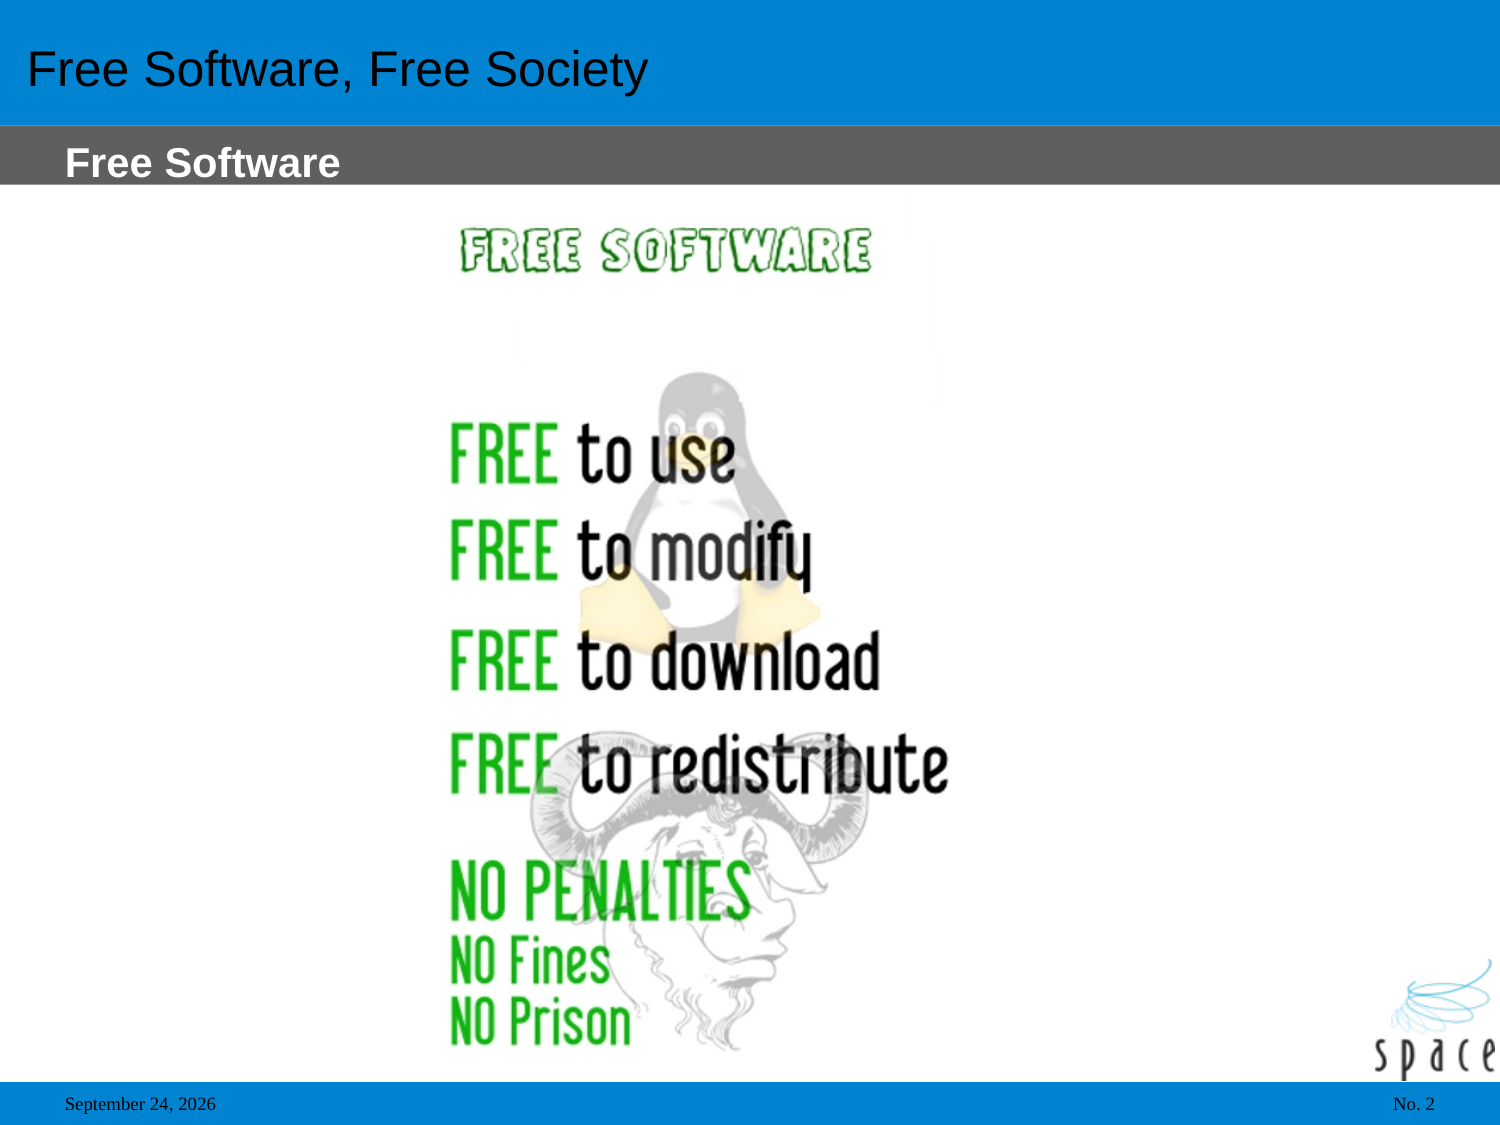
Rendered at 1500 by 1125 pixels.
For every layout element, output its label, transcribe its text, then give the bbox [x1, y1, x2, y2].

picture [413, 189, 975, 1073]
picture [1375, 959, 1495, 1081]
title Free Software [64, 139, 1436, 187]
